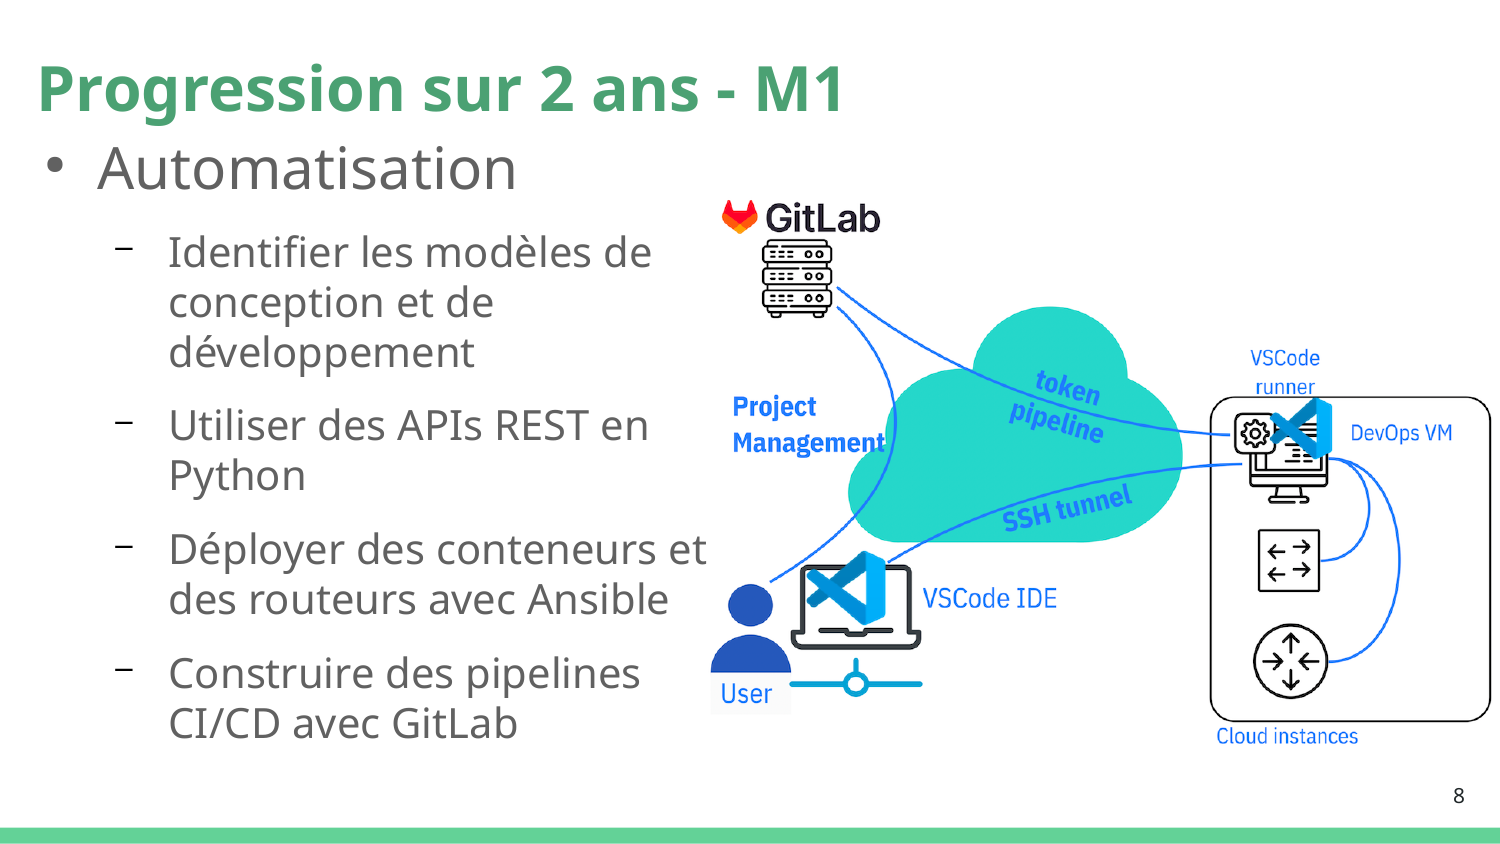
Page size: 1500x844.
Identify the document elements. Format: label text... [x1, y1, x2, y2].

list Automatisation Identifier les modèles de conception et de développement Utiliser des APIs REST en Python Déployer des conteneurs et des routeurs avec Ansible Construire des pipelines CI/CD avec GitLab [11, 106, 739, 833]
picture [708, 194, 1495, 747]
title Progression sur 2 ans - M1 [21, 23, 1420, 117]
slide_number <numéro> [1389, 764, 1480, 830]
